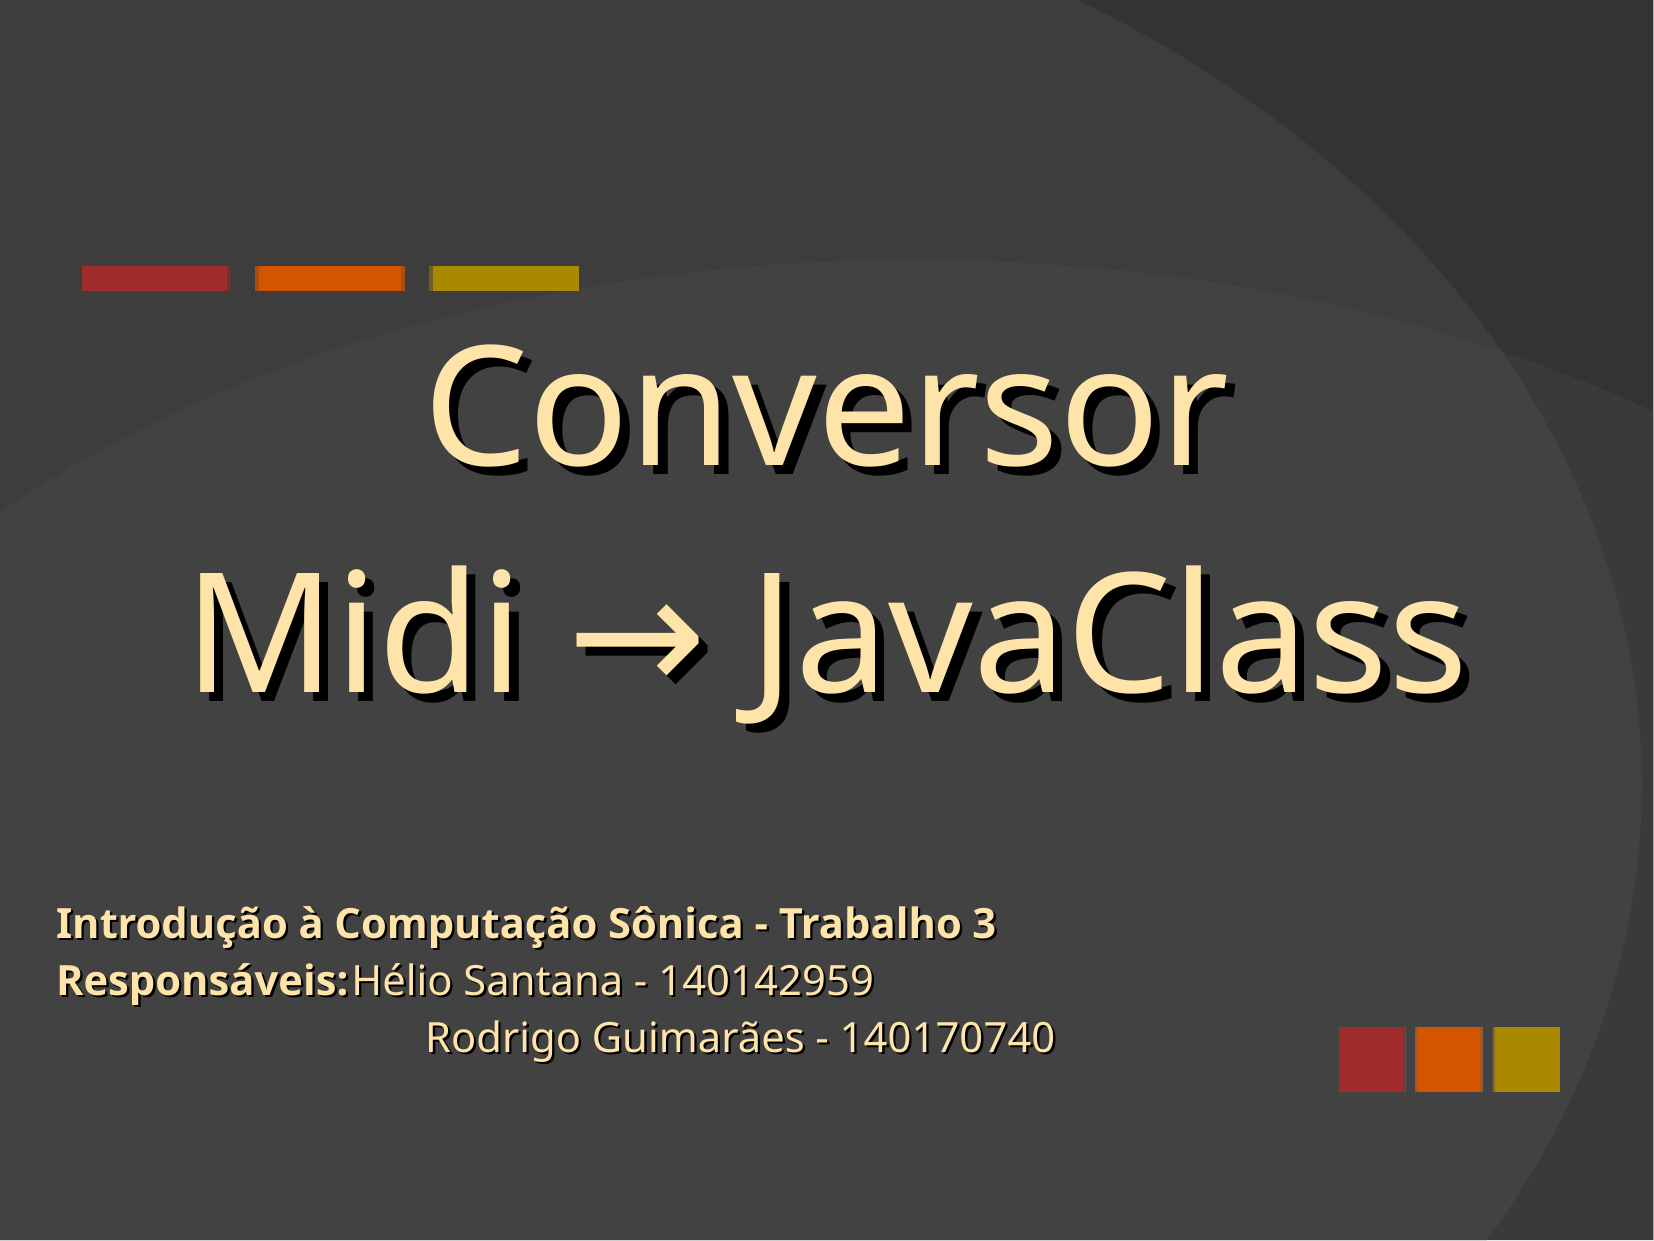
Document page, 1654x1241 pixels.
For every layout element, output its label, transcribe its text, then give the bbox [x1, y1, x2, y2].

text_box Introdução à Computação Sônica - Trabalho 3 Responsáveis: Hélio Santana - 140142959 Rodrigo Guimarães - 140170740 [41, 885, 1365, 1095]
picture [1365, 1027, 1560, 1092]
picture [82, 266, 579, 291]
subtitle Conversor Midi → JavaClass [82, 298, 1571, 730]
